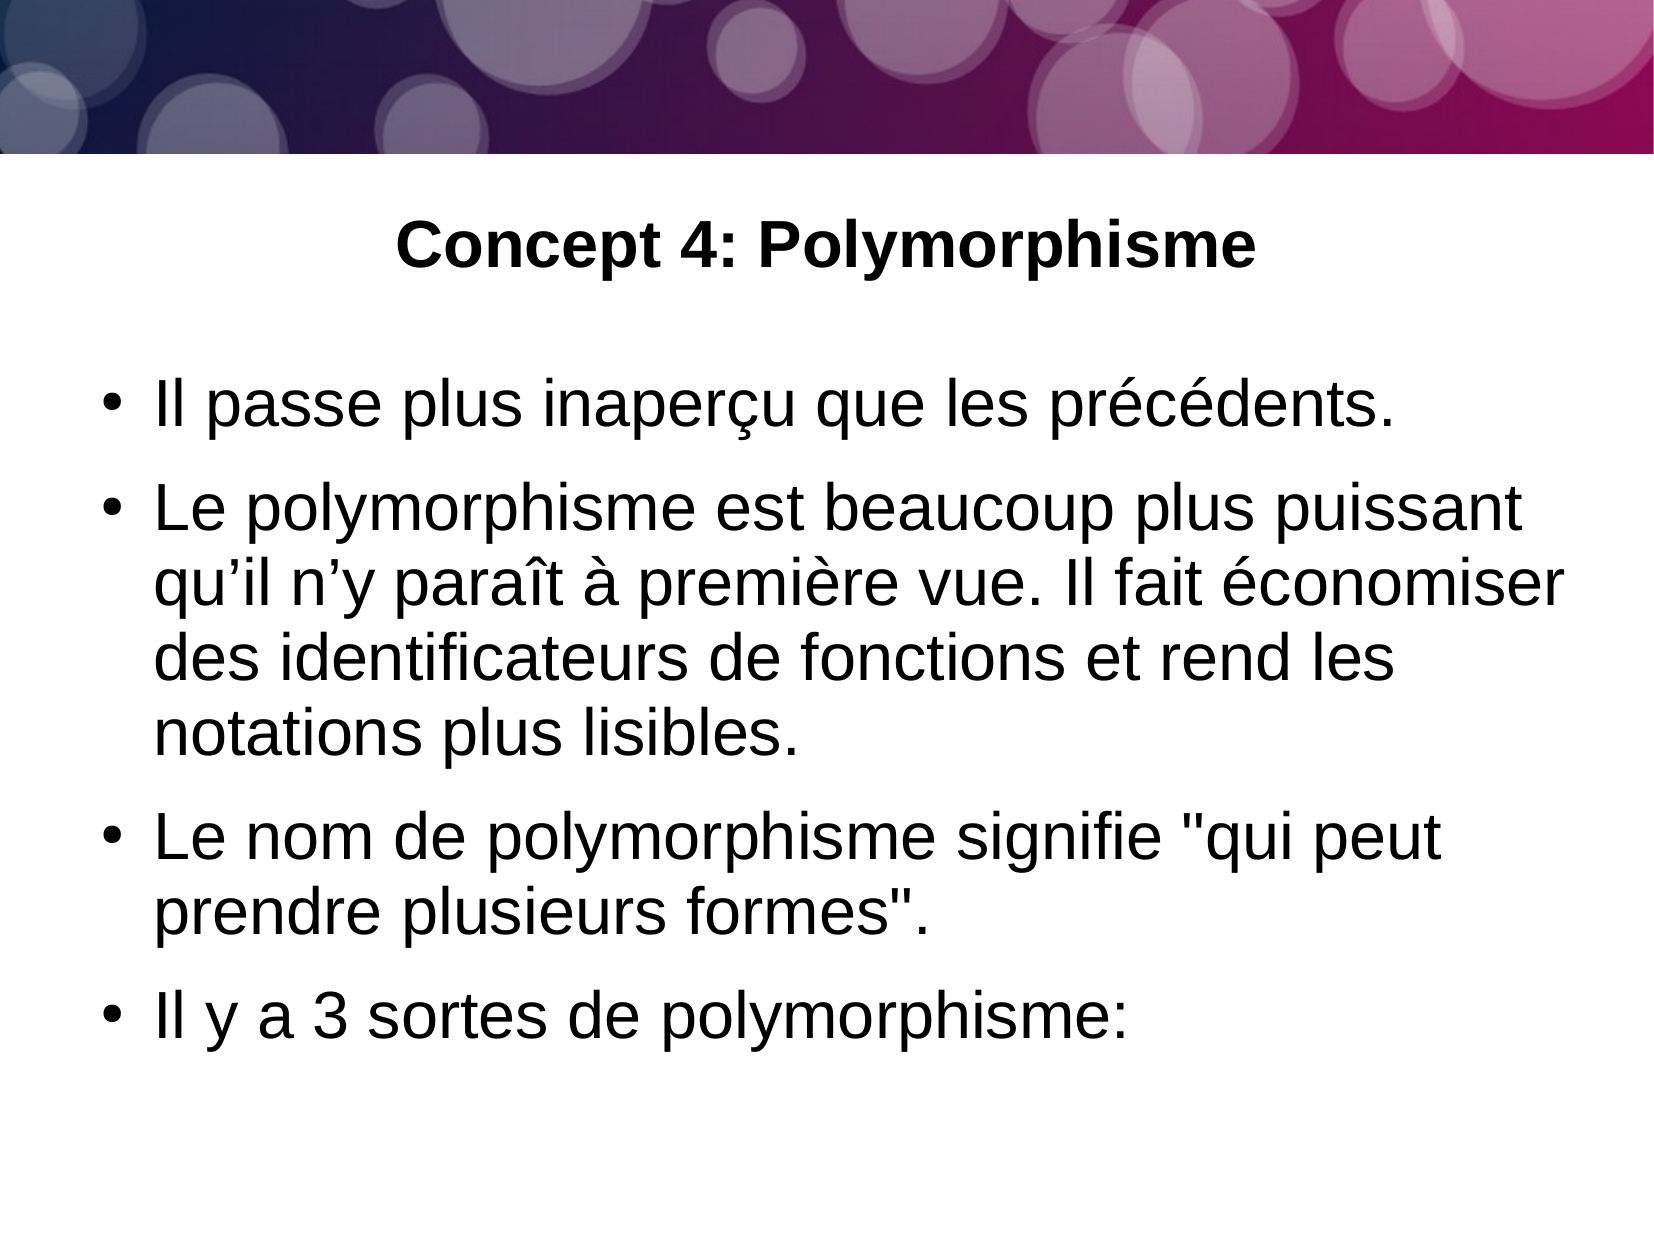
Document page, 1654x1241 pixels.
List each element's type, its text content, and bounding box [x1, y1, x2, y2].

list Il passe plus inaperçu que les précédents. Le polymorphisme est beaucoup plus puissant qu’il n’y paraît à première vue. Il fait économiser des identificateurs de fonctions et rend les notations plus lisibles. Le nom de polymorphisme signifie "qui peut prendre plusieurs formes". Il y a 3 sortes de polymorphisme: [82, 366, 1571, 1170]
picture [0, 0, 1654, 154]
title Concept 4: Polymorphisme [82, 159, 1571, 331]
